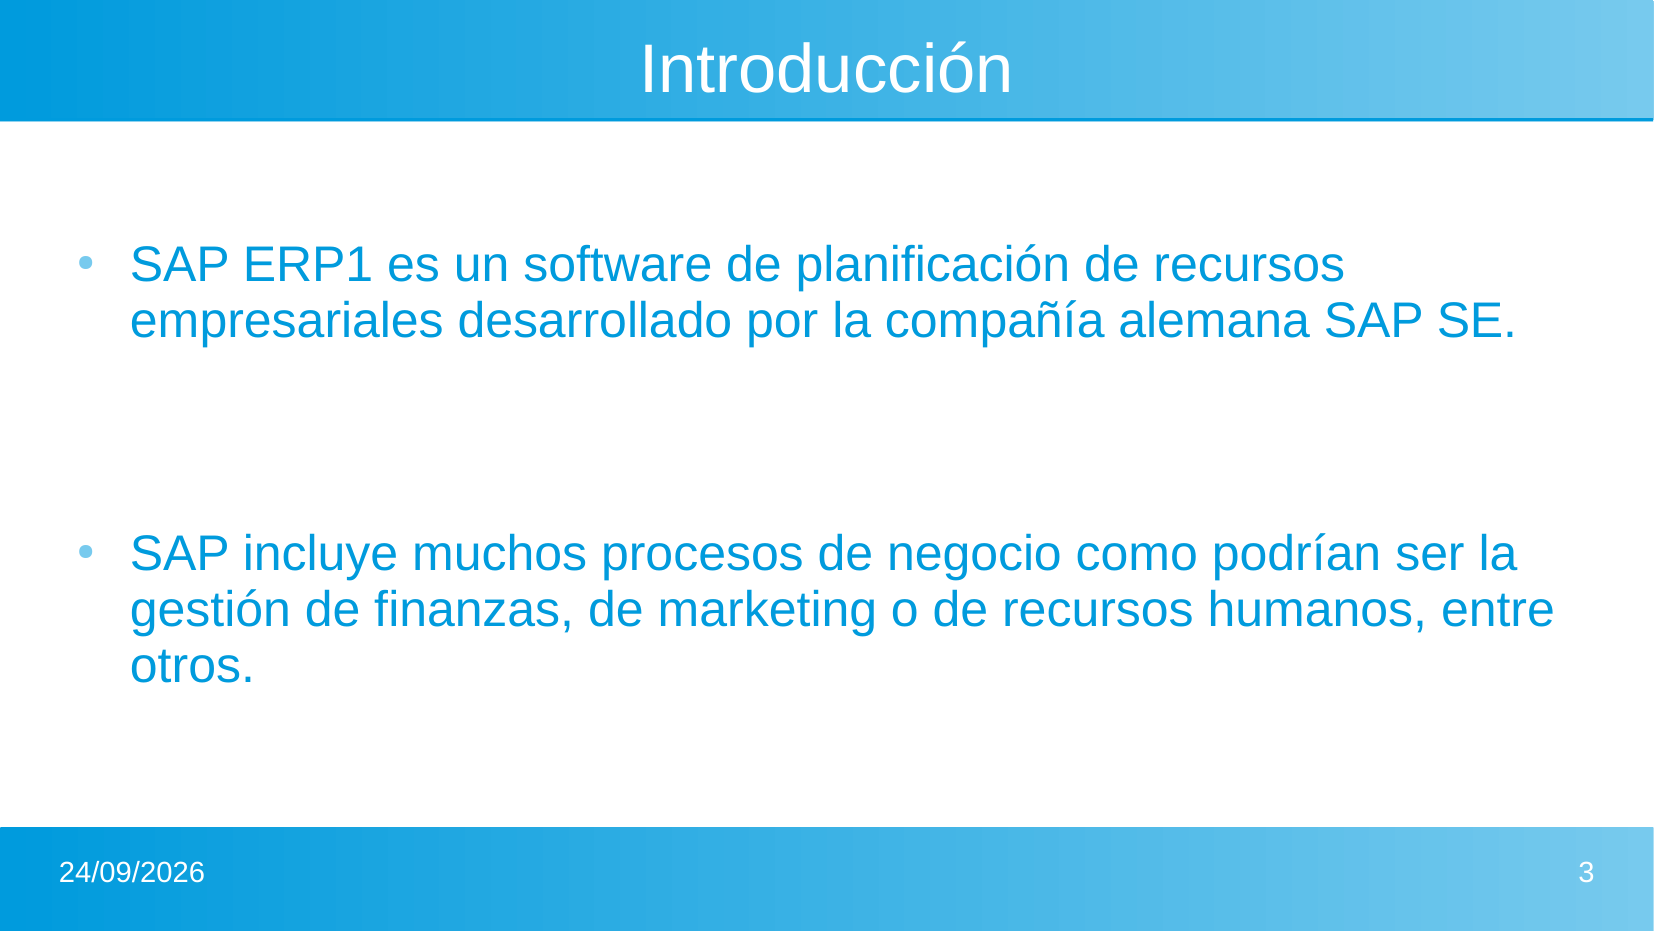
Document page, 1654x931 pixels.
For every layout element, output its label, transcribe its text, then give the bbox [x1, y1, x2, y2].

title Introducción [59, 29, 1595, 108]
list SAP ERP1​ es un software de planificación de recursos empresariales desarrollado por la compañía alemana SAP SE. SAP incluye muchos procesos de negocio como podrían ser la gestión de finanzas, de marketing o de recursos humanos, entre otros. [59, 236, 1595, 827]
